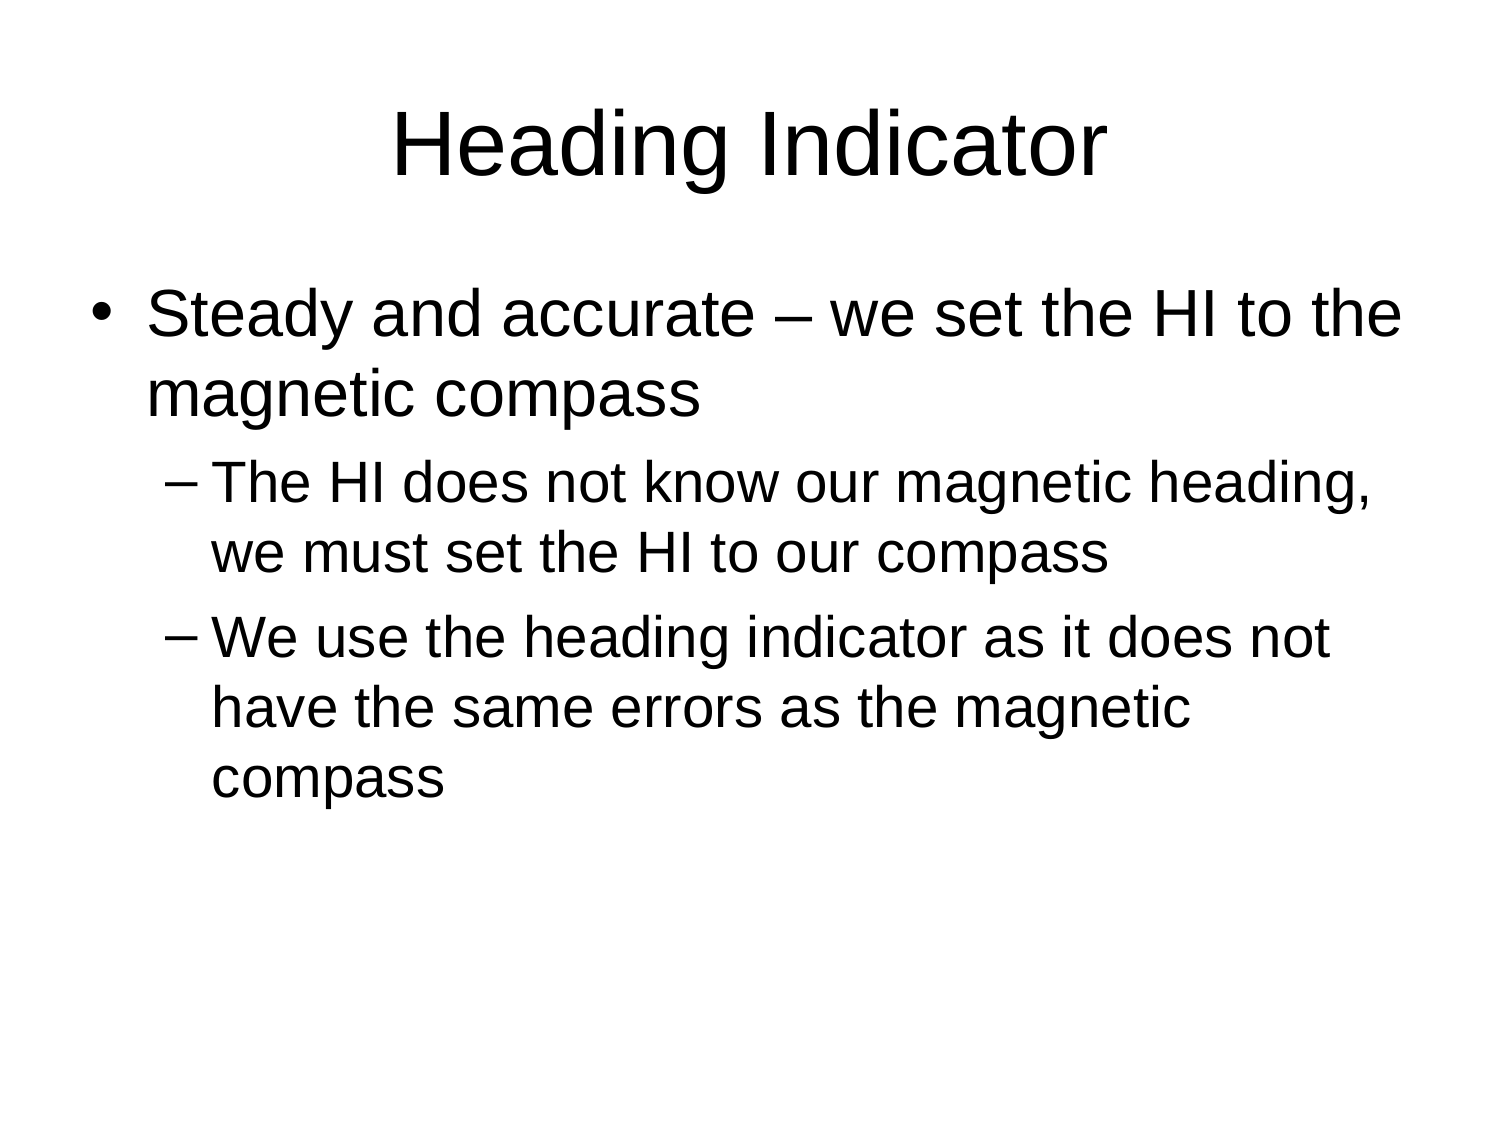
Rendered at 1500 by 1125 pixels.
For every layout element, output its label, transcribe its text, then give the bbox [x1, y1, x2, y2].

list Steady and accurate – we set the HI to the magnetic compass The HI does not know our magnetic heading, we must set the HI to our compass We use the heading indicator as it does not have the same errors as the magnetic compass [75, 262, 1426, 1006]
title Heading Indicator [75, 45, 1426, 233]
